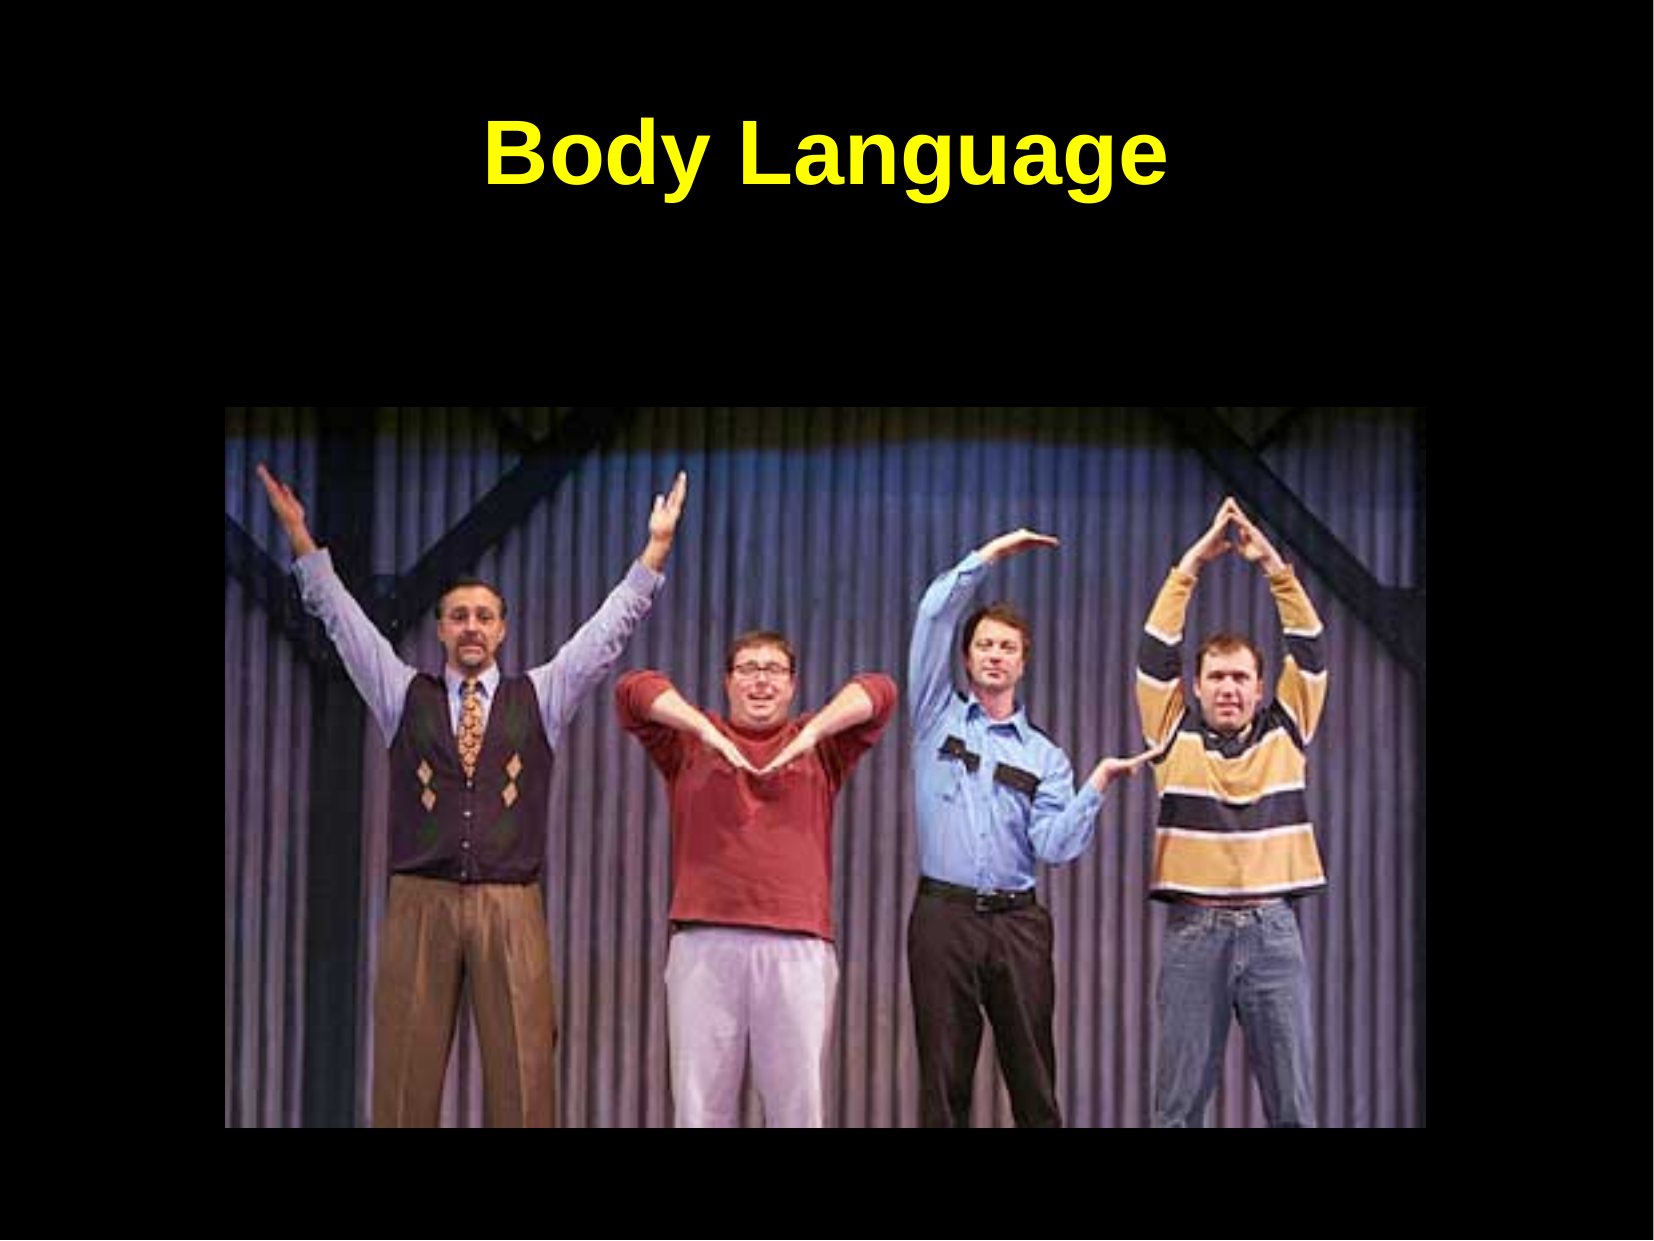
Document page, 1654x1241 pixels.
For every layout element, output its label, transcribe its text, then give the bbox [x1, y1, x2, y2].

title Body Language [82, 56, 1571, 250]
picture [225, 407, 1426, 1128]
